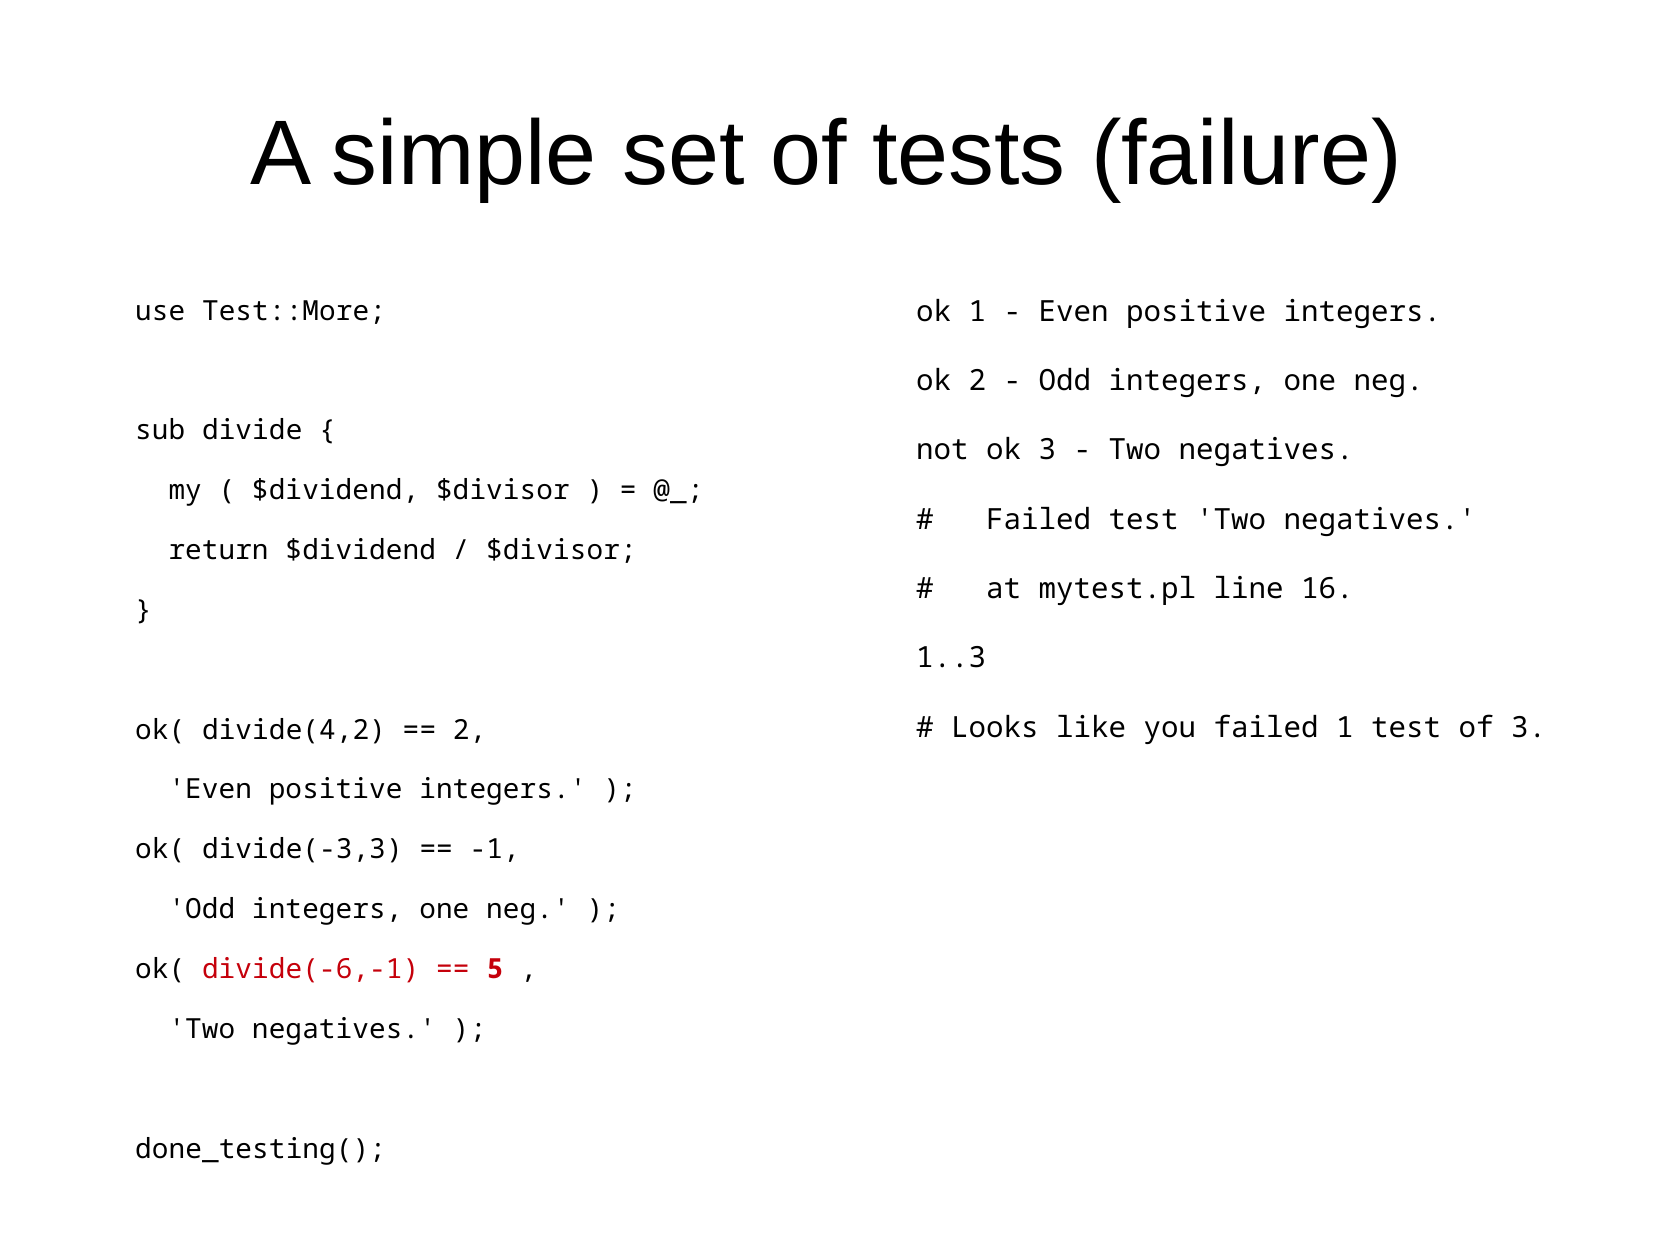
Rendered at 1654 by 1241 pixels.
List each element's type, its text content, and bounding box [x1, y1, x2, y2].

list ok 1 - Even positive integers. ok 2 - Odd integers, one neg. not ok 3 - Two negatives. # Failed test 'Two negatives.' # at mytest.pl line 16. 1..3 # Looks like you failed 1 test of 3. [845, 290, 1572, 1010]
list use Test::More; sub divide { my ( $dividend, $divisor ) = @_; return $dividend / $divisor; } ok( divide(4,2) == 2, 'Even positive integers.' ); ok( divide(-3,3) == -1, 'Odd integers, one neg.' ); ok( divide(-6,-1) == 5 , 'Two negatives.' ); done_testing(); [82, 290, 809, 1171]
title A simple set of tests (failure) [82, 49, 1571, 257]
